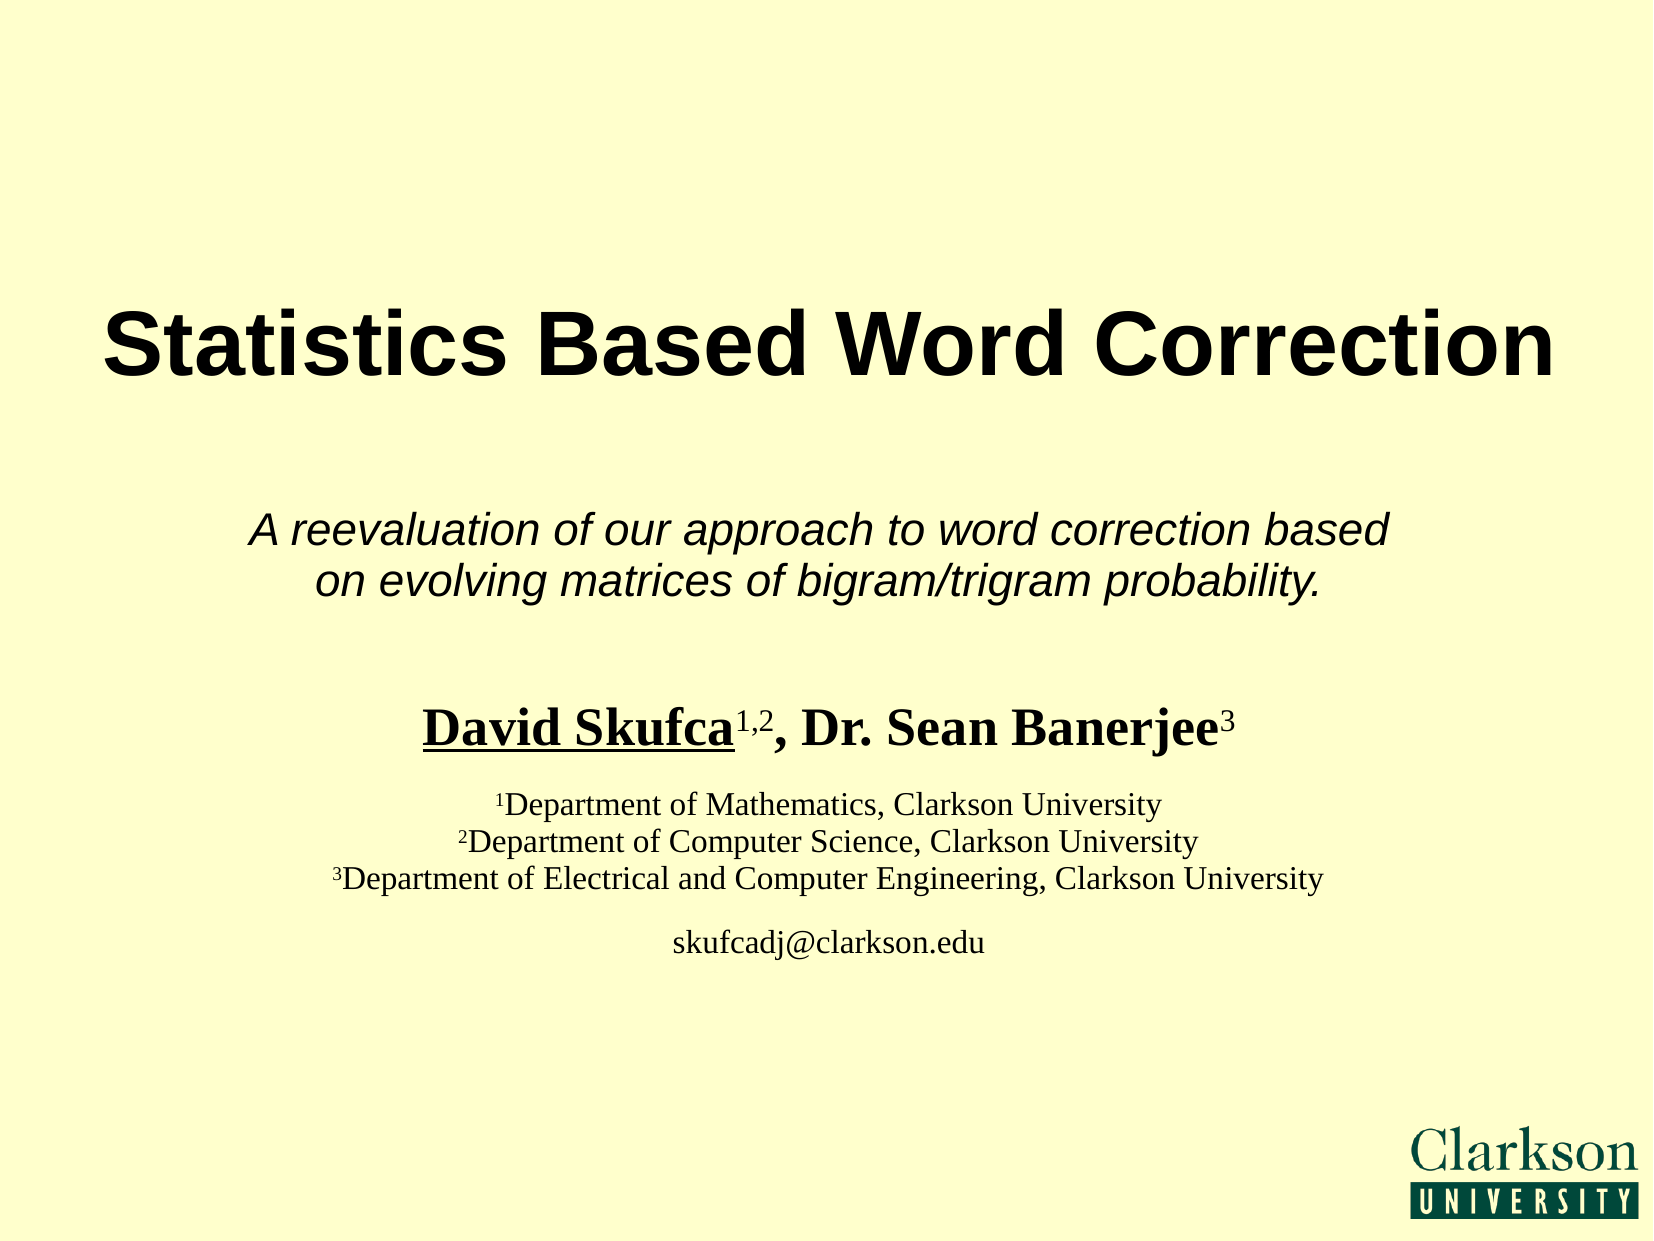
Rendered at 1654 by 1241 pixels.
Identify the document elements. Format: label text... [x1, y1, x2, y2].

subtitle A reevaluation of our approach to word correction based on evolving matrices of bigram/trigram probability. [236, 405, 1403, 690]
title Statistics Based Word Correction [86, 240, 1575, 448]
picture [1410, 1124, 1639, 1219]
text_box David Skufca1,2, Dr. Sean Banerjee3 1Department of Mathematics, Clarkson University 2Department of Computer Science, Clarkson University 3Department of Electrical and Computer Engineering, Clarkson University skufcadj@clarkson.edu [161, 690, 1497, 970]
